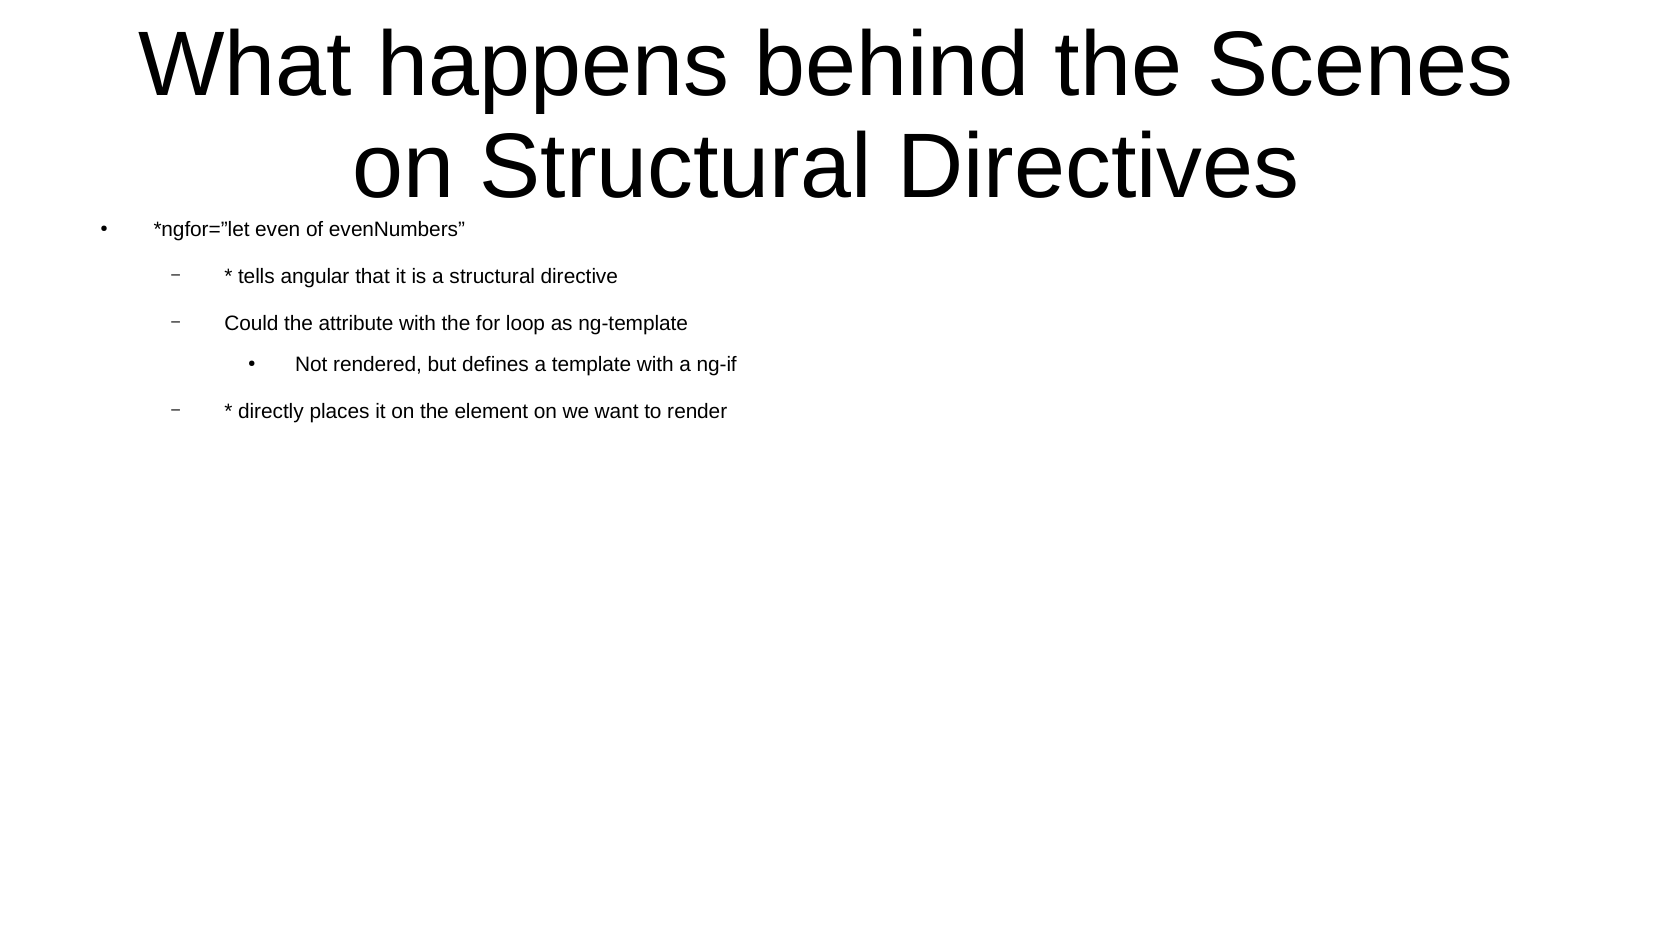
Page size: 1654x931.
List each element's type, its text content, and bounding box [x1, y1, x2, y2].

list *ngfor=”let even of evenNumbers” * tells angular that it is a structural directive Could the attribute with the for loop as ng-template Not rendered, but defines a template with a ng-if * directly places it on the element on we want to render [82, 217, 1576, 916]
title What happens behind the Scenes on Structural Directives [82, 28, 1571, 201]
